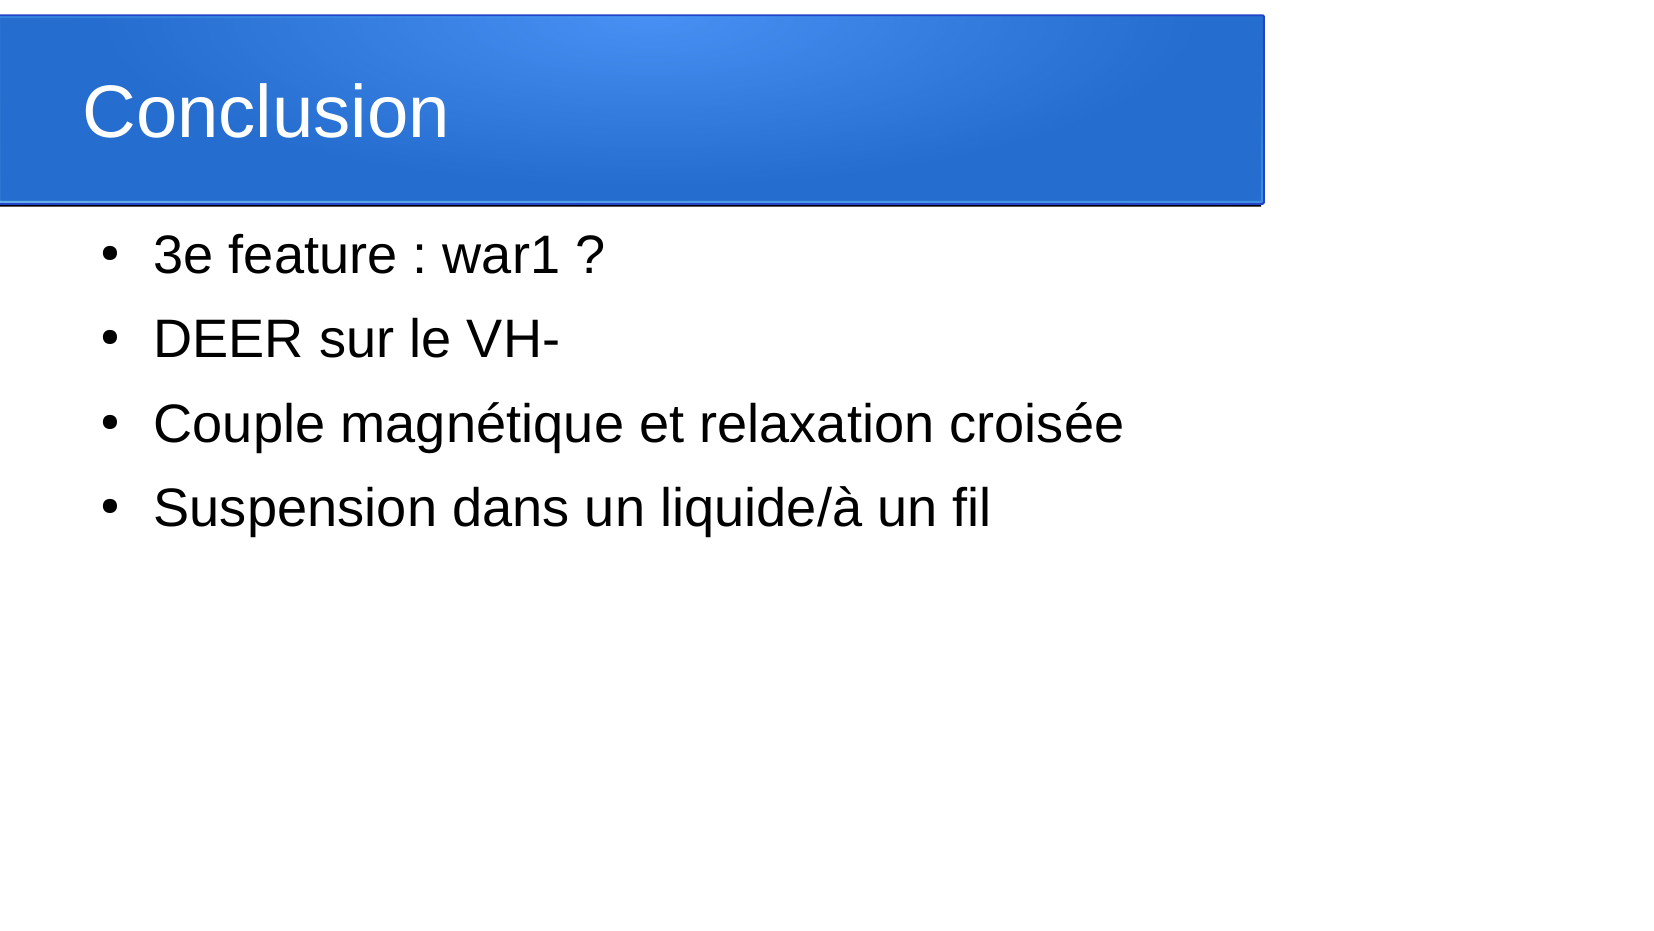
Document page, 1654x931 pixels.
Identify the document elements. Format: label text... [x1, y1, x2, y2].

title Conclusion [82, 35, 1235, 189]
list 3e feature : war1 ? DEER sur le VH- Couple magnétique et relaxation croisée Suspension dans un liquide/à un fil [82, 224, 1571, 764]
